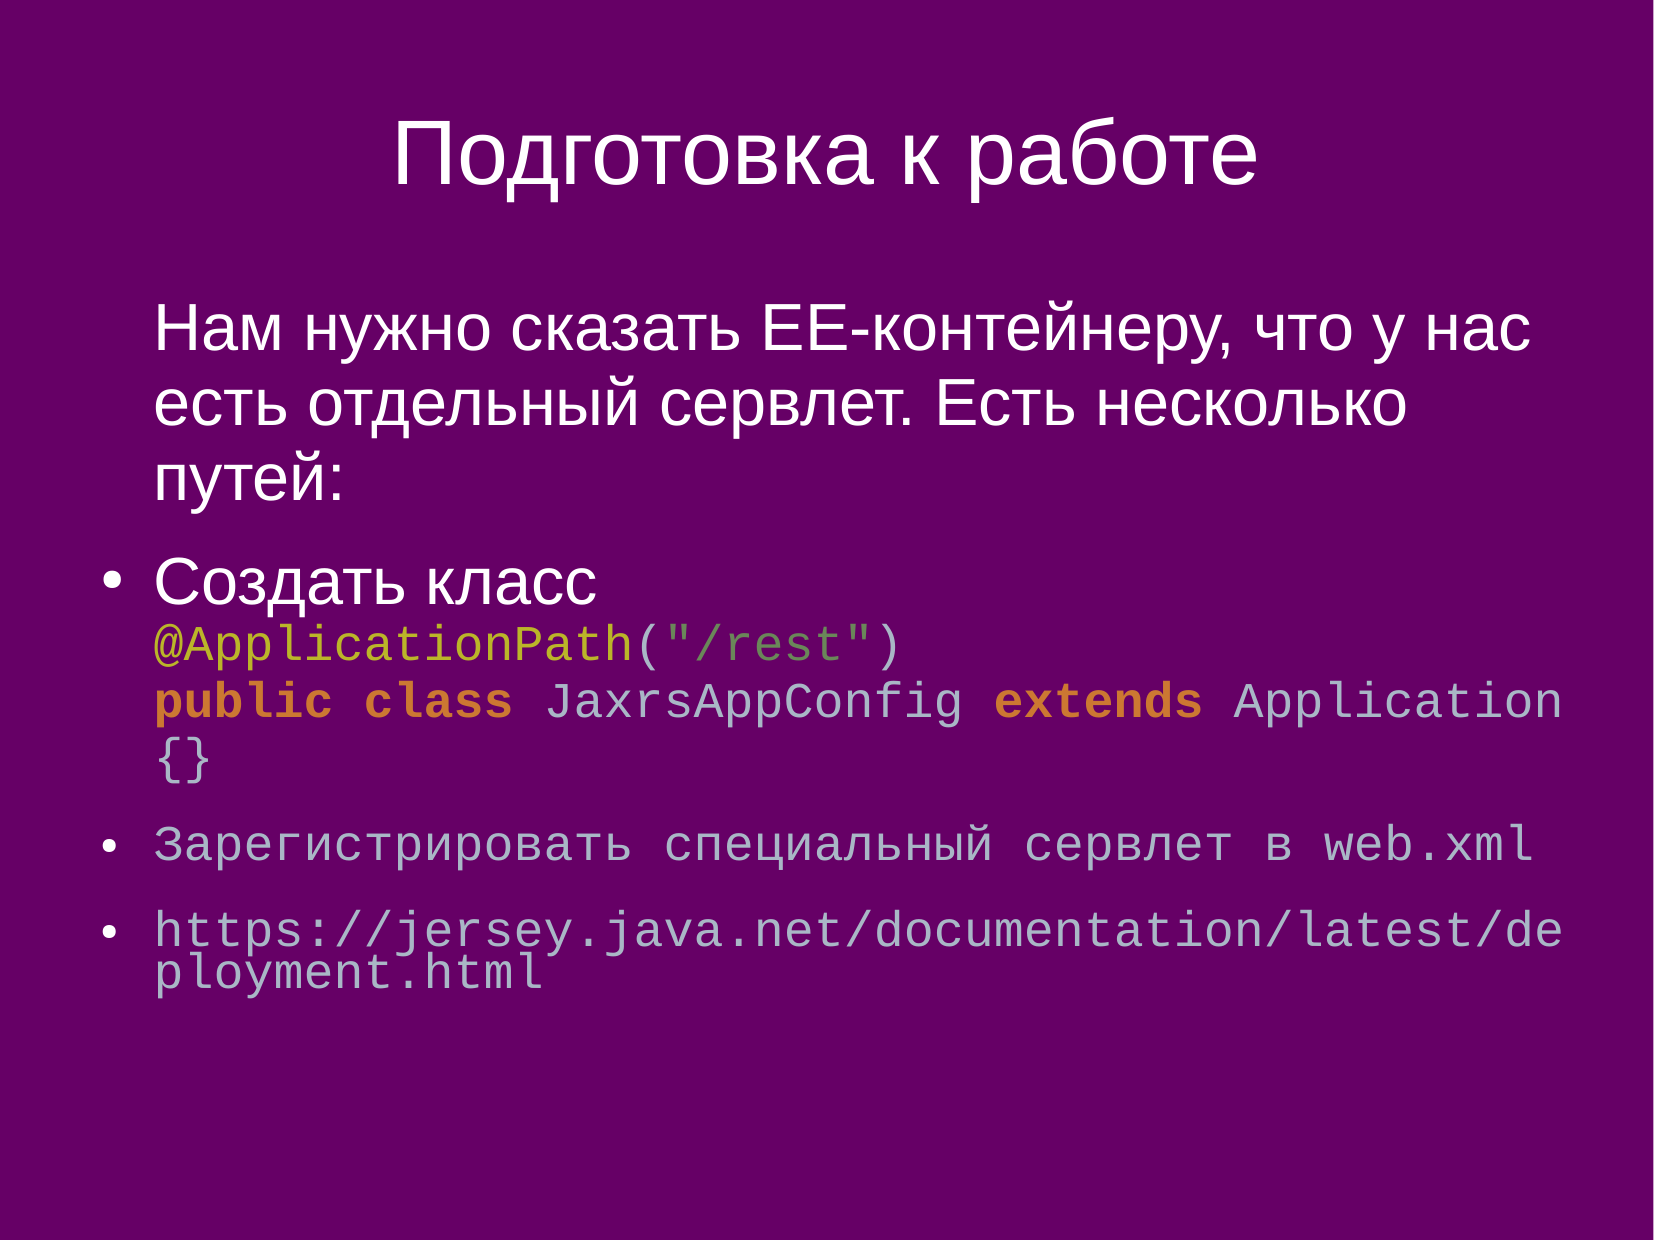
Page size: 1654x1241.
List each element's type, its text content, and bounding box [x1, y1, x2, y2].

list Нам нужно сказать EE-контейнеру, что у нас есть отдельный сервлет. Есть несколько путей: Создать класс @ApplicationPath("/rest") public class JaxrsAppConfig extends Application {} Зарегистрировать специальный сервлет в web.xml https://jersey.java.net/documentation/latest/deployment.html [82, 290, 1571, 1010]
title Подготовка к работе [82, 49, 1571, 257]
